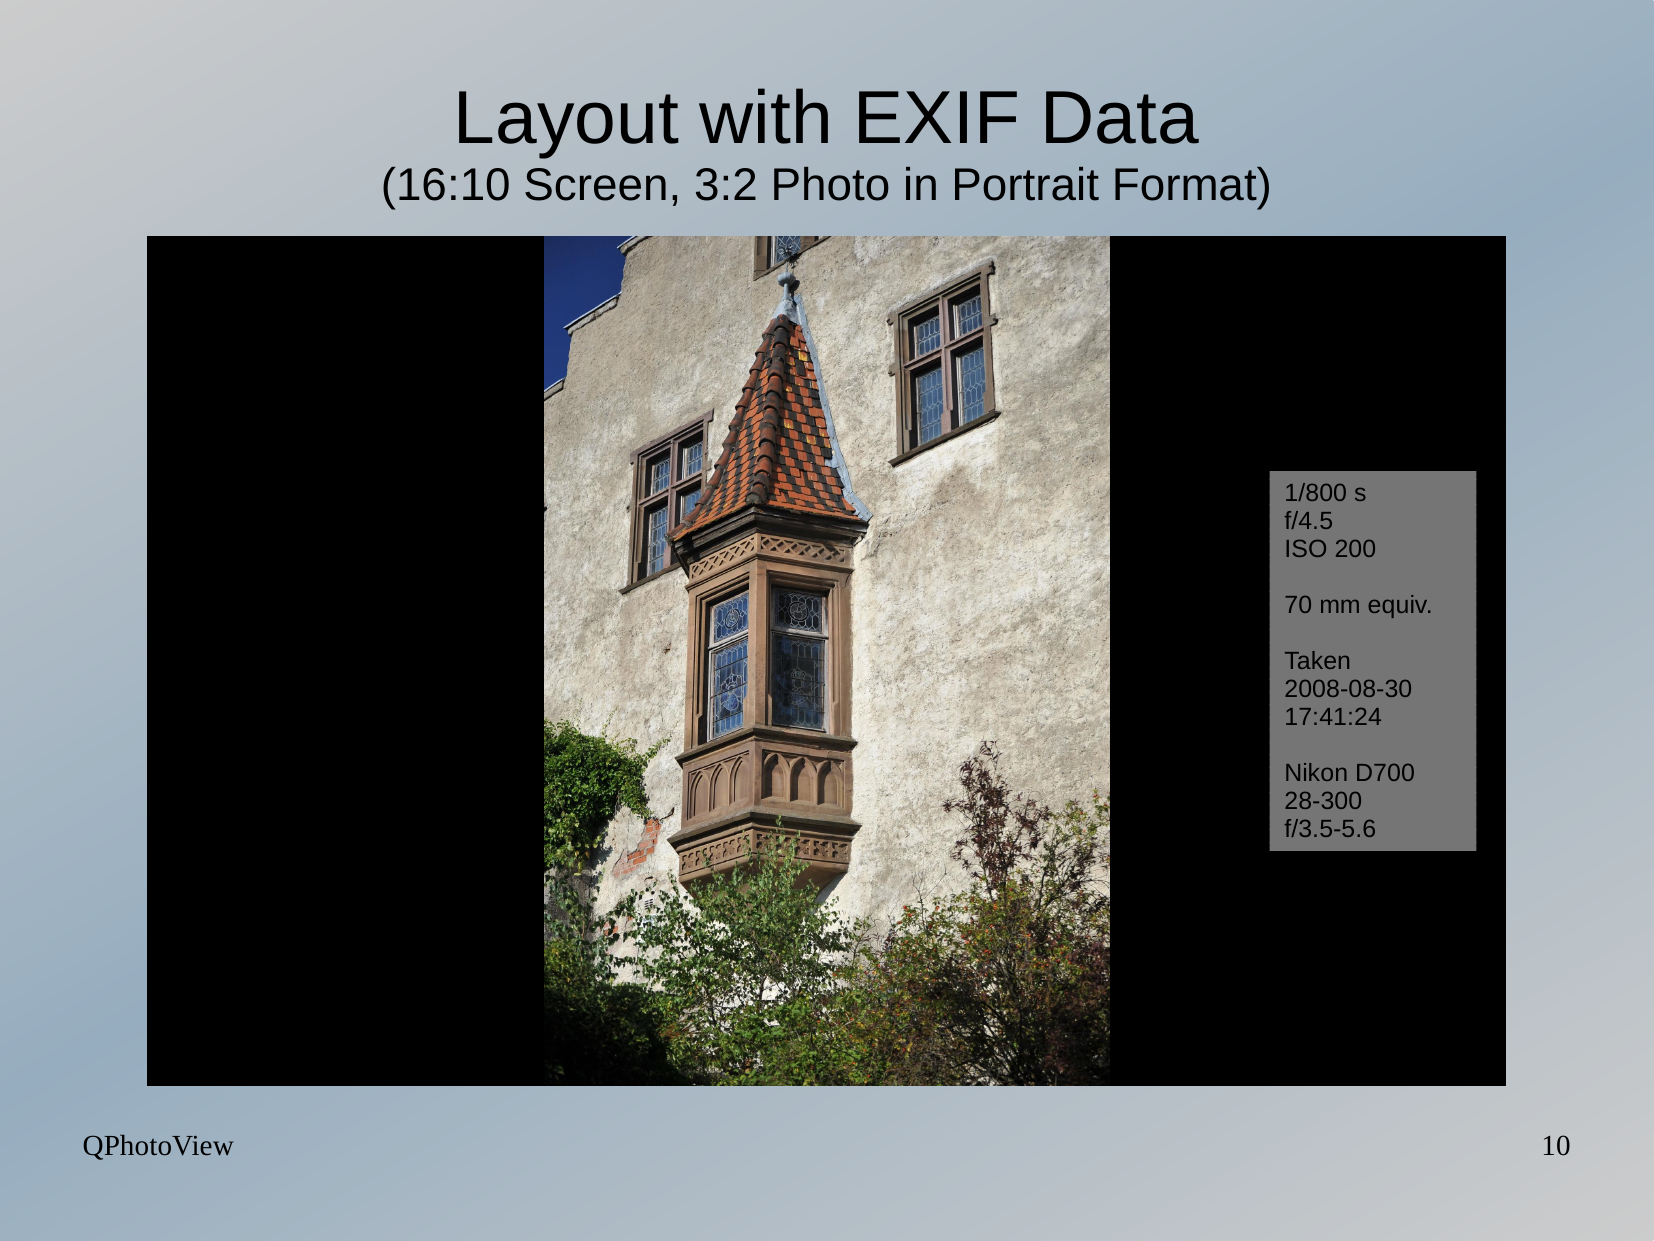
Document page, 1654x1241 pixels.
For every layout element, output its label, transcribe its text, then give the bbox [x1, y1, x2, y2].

picture [544, 236, 1110, 1086]
text_box [1110, 236, 1506, 1086]
text_box 1/800 s f/4.5 ISO 200 70 mm equiv. Taken 2008-08-30 17:41:24 Nikon D700 28-300 f/3.5-5.6 [1269, 471, 1477, 851]
text_box [147, 236, 544, 1086]
title Layout with EXIF Data (16:10 Screen, 3:2 Photo in Portrait Format) [82, 49, 1571, 237]
